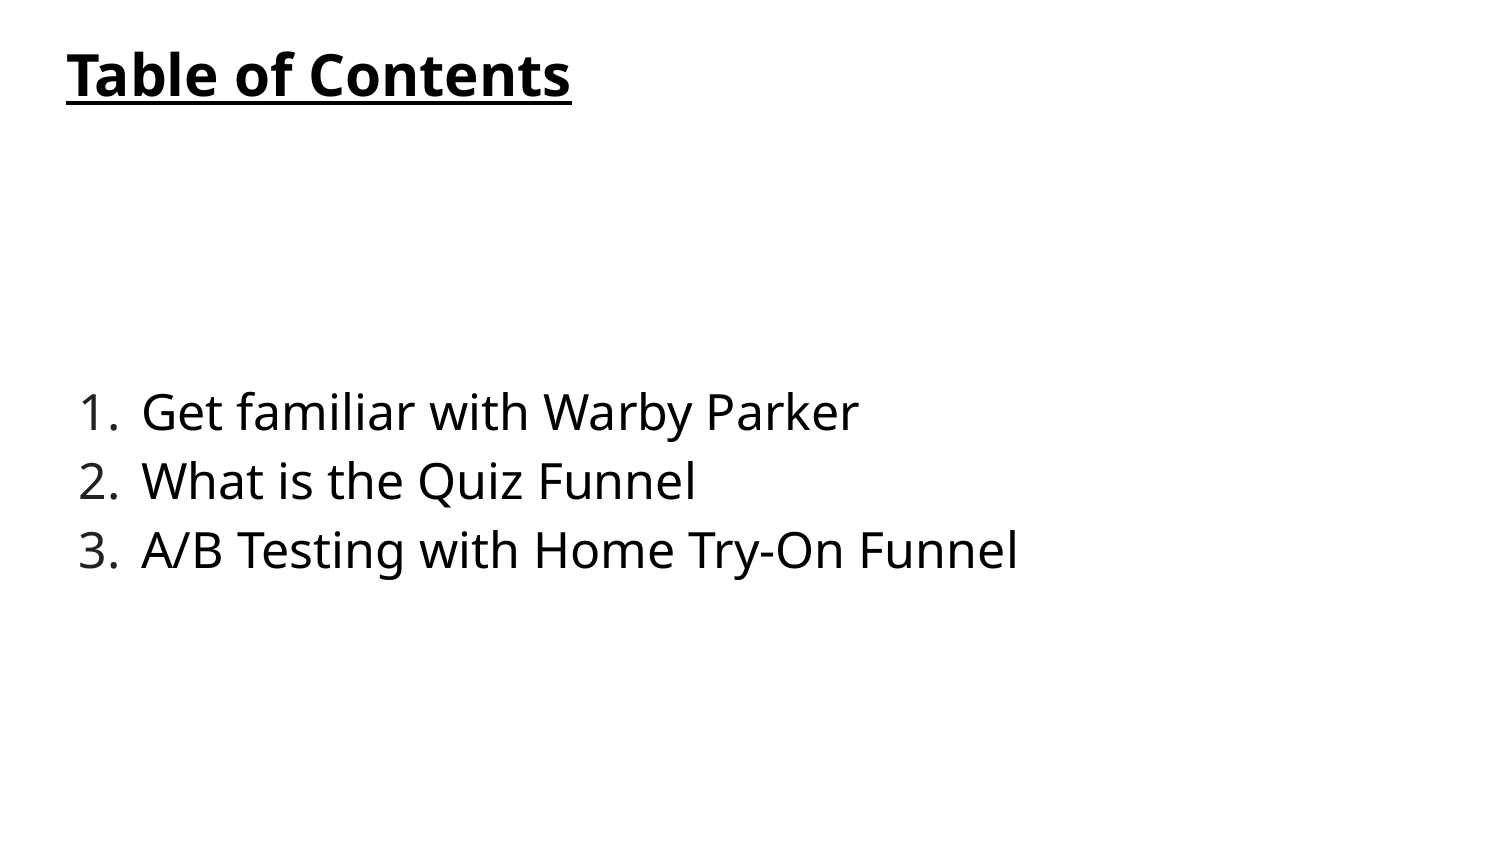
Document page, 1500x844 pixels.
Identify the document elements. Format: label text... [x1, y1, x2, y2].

title Table of Contents [51, 23, 1449, 117]
text_box Get familiar with Warby Parker What is the Quiz Funnel A/B Testing with Home Try-On Funnel [51, 207, 1374, 742]
